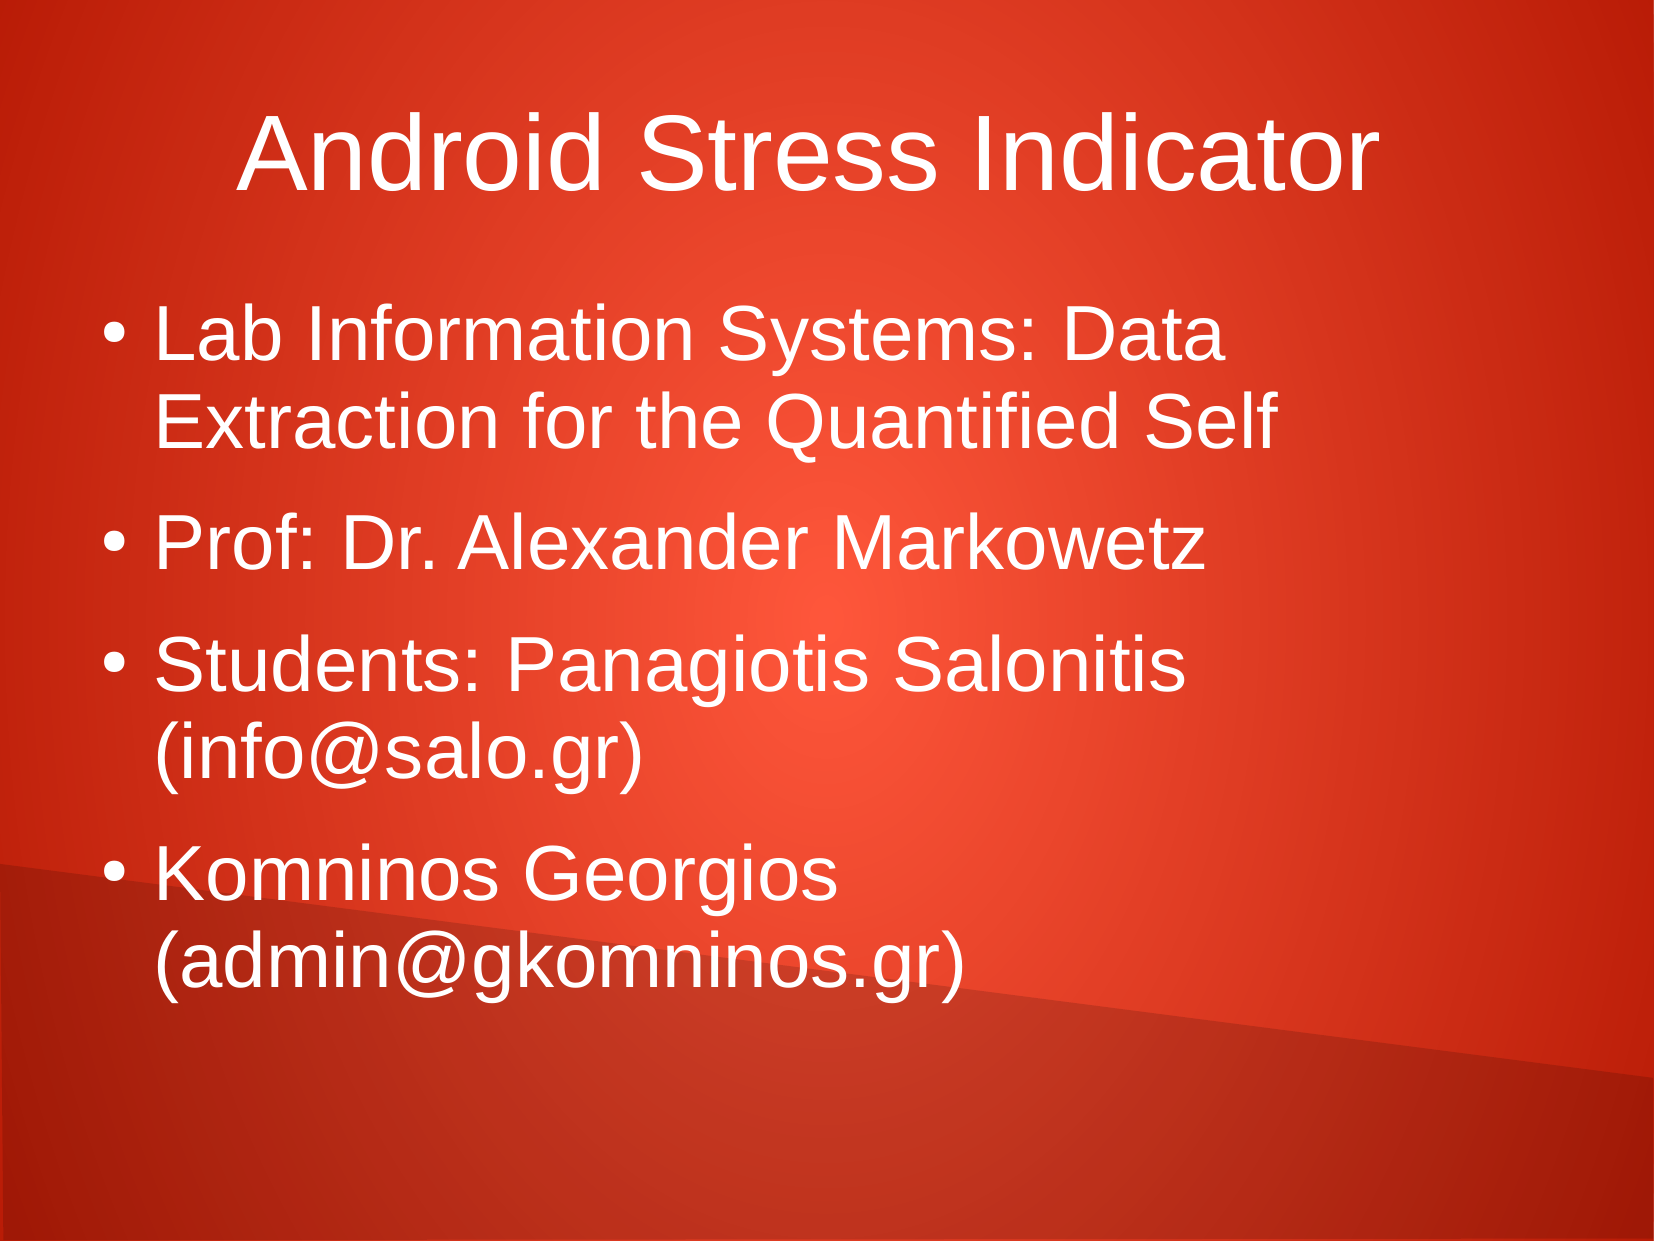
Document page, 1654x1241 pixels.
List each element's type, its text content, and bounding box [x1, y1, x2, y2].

title Android Stress Indicator [82, 49, 1571, 257]
list Lab Information Systems: Data Extraction for the Quantified Self Prof: Dr. Alexander Markowetz Students: Panagiotis Salonitis (info@salo.gr) Komninos Georgios (admin@gkomninos.gr) [82, 290, 1571, 1010]
